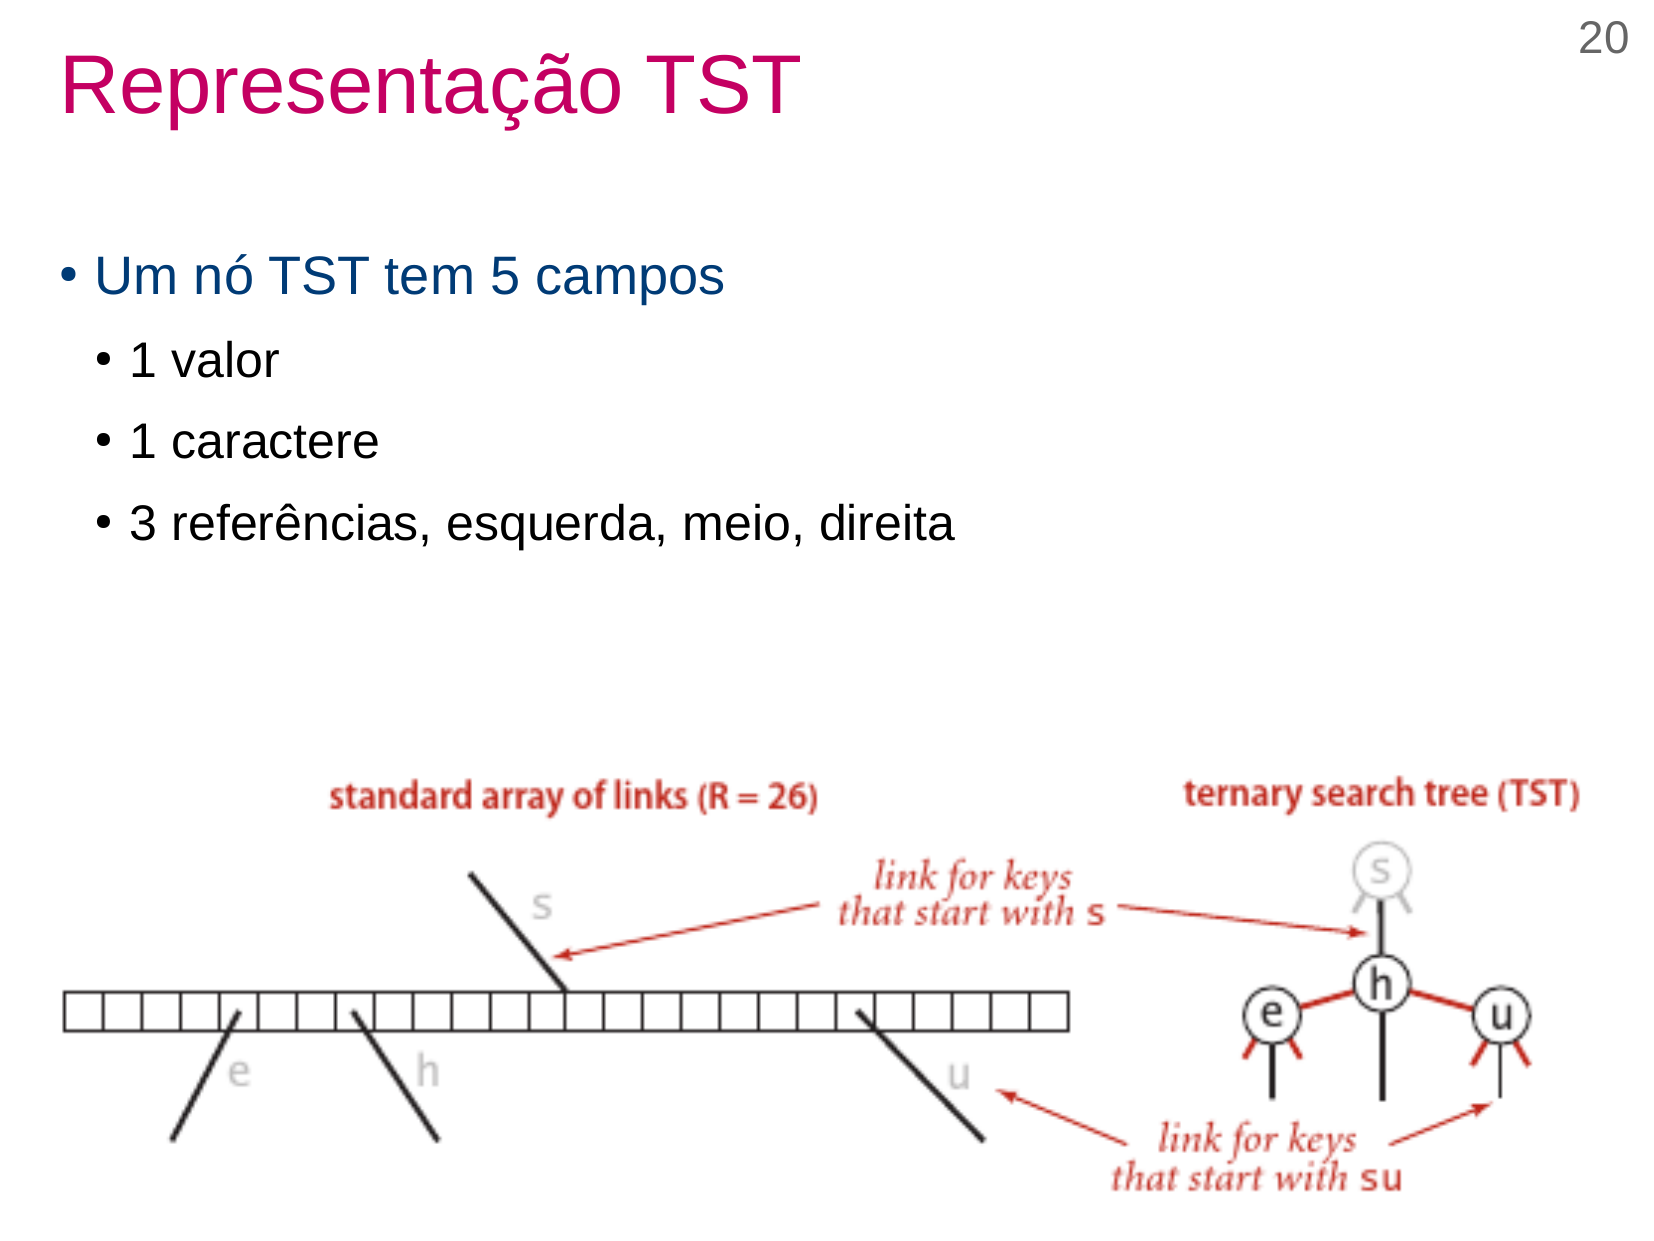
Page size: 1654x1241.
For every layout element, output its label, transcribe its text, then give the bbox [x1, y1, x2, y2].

title Representação TST [59, 29, 1595, 148]
list Um nó TST tem 5 campos 1 valor 1 caractere 3 referências, esquerda, meio, direita [59, 236, 1595, 762]
picture [55, 762, 1595, 1211]
